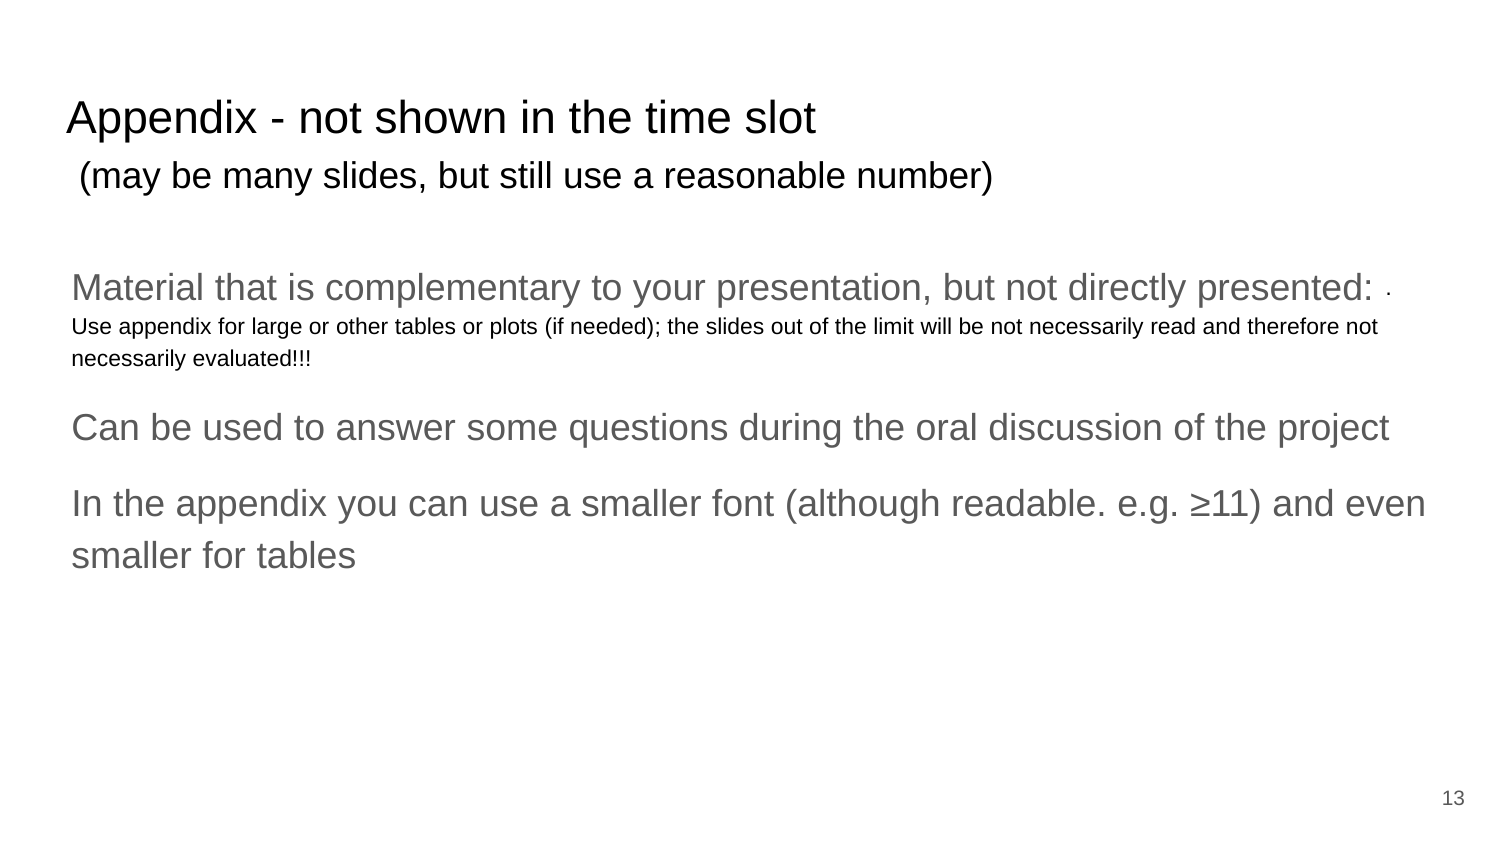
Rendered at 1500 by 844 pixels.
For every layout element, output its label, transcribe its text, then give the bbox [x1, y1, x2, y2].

slide_number <number> [1389, 764, 1480, 830]
title Appendix - not shown in the time slot (may be many slides, but still use a reasonable number) [51, 72, 1449, 214]
list Material that is complementary to your presentation, but not directly presented: · Use appendix for large or other tables or plots (if needed); the slides out of the limit will be not necessarily read and therefore not necessarily evaluated!!! Can be used to answer some questions during the oral discussion of the project In the appendix you can use a smaller font (although readable. e.g. ≥11) and even smaller for tables [56, 240, 1455, 749]
